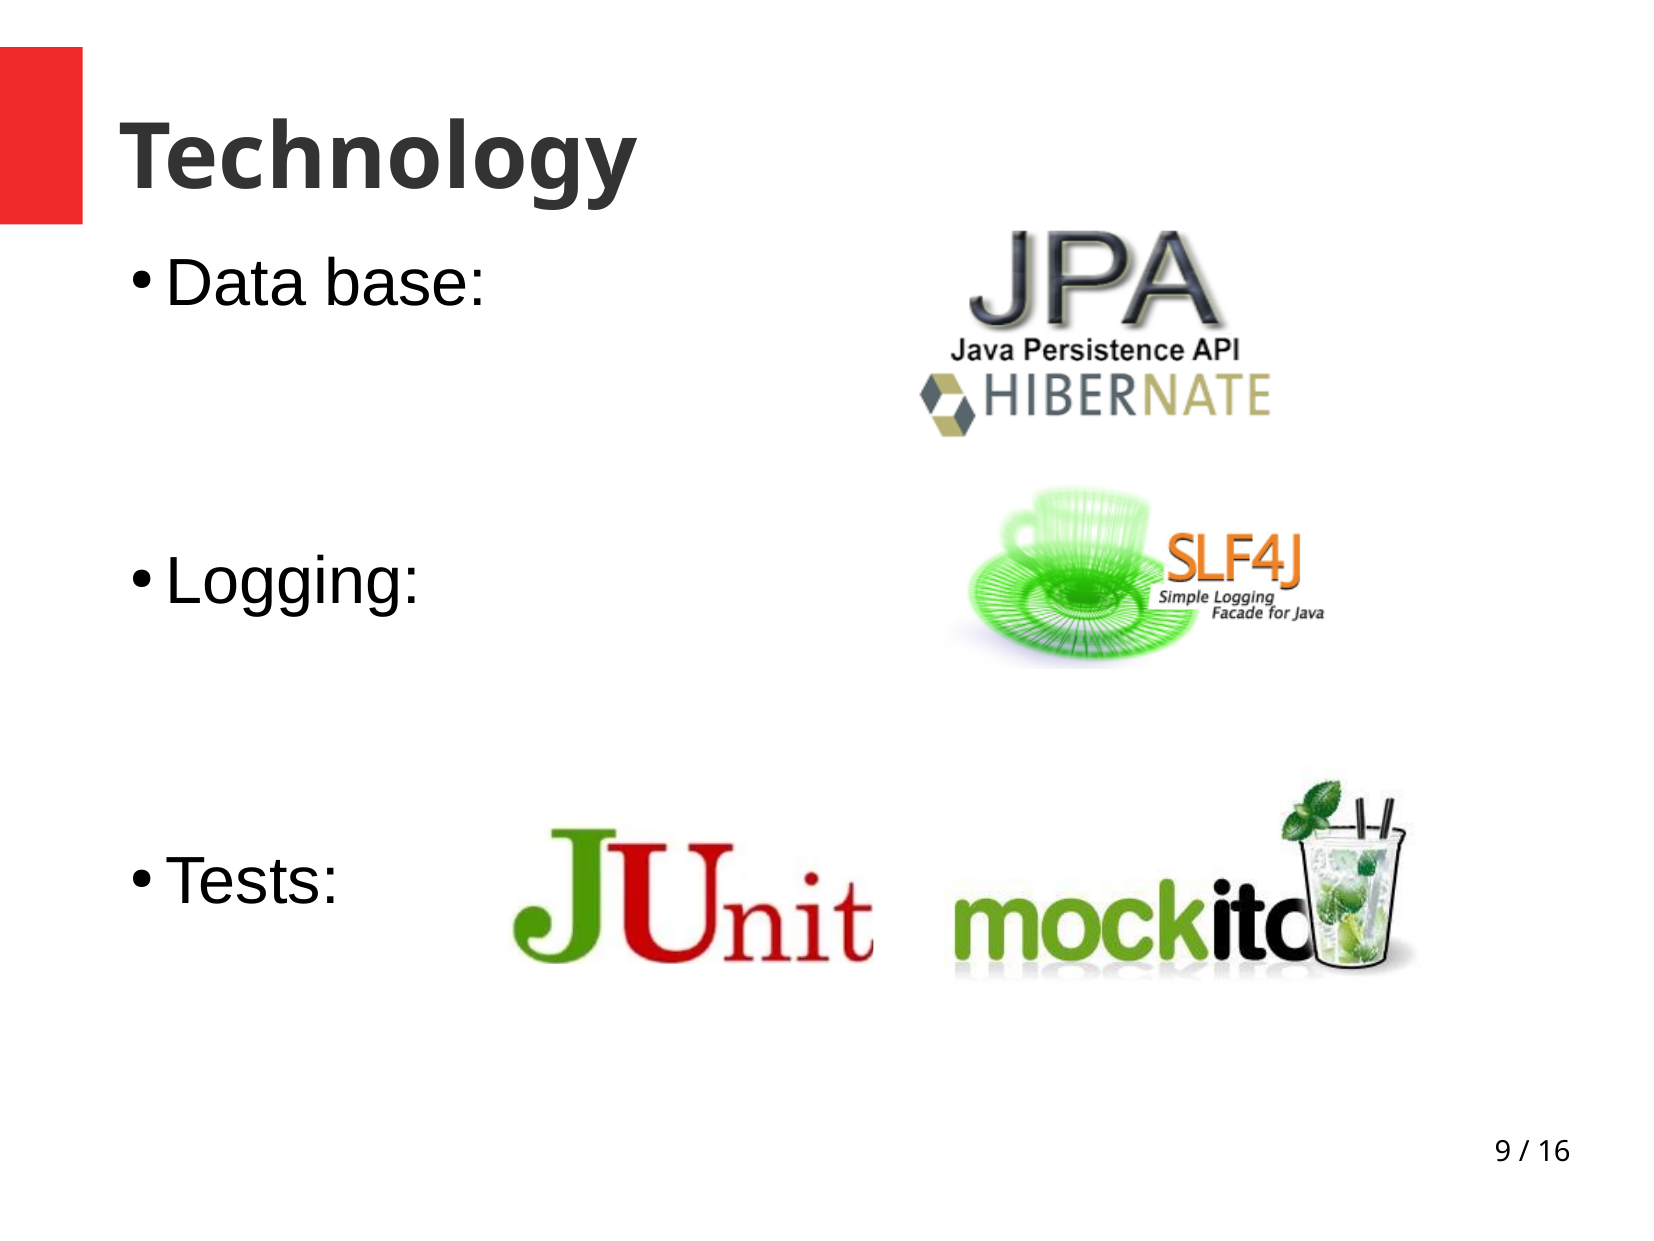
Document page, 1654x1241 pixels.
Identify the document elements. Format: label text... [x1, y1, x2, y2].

picture [911, 224, 1280, 244]
title Technology [118, 49, 1571, 257]
picture [507, 708, 874, 964]
text_box Data base: Logging: Tests: [129, 244, 1477, 993]
